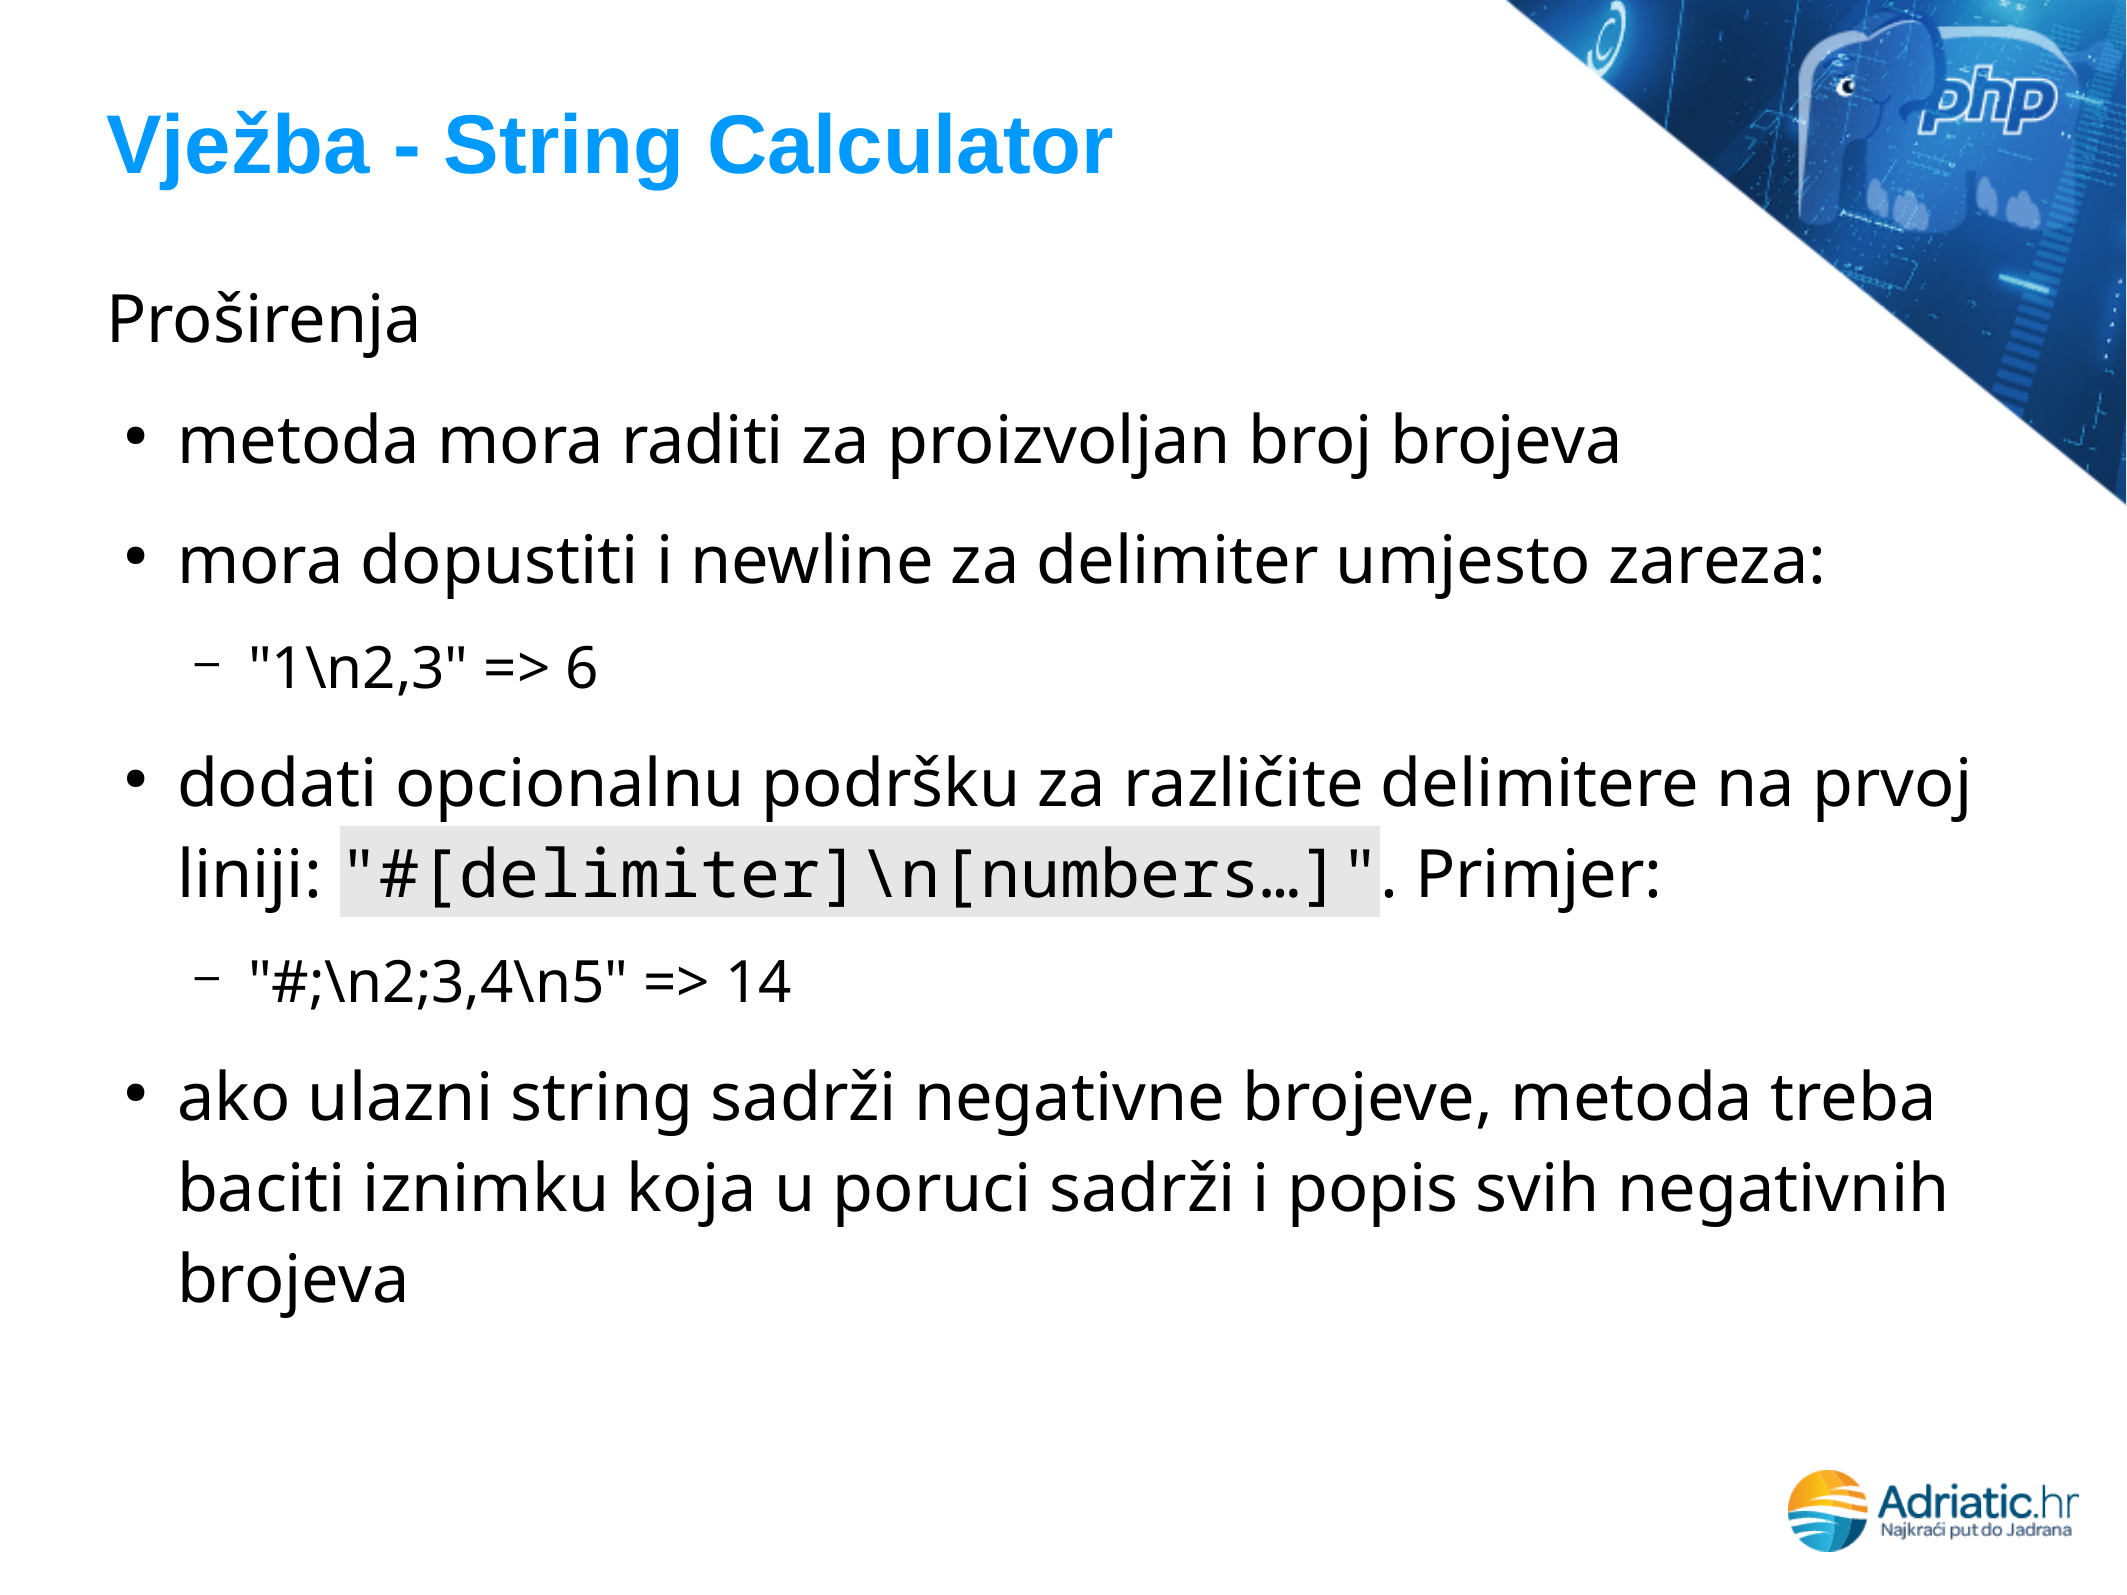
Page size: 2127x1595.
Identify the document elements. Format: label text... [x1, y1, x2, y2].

picture [1788, 1470, 2079, 1552]
title Vježba - String Calculator [106, 70, 1630, 219]
picture [1505, 0, 2127, 625]
list Proširenja metoda mora raditi za proizvoljan broj brojeva mora dopustiti i newline za delimiter umjesto zareza: "1\n2,3" => 6 dodati opcionalnu podršku za različite delimitere na prvoj liniji: "#[delimiter]\n[numbers…]". Primjer: "#;\n2;3,4\n5" => 14 ako ulazni string sadrži negativne brojeve, metoda treba baciti iznimku koja u poruci sadrži i popis svih negativnih brojeva [106, 271, 2020, 1453]
